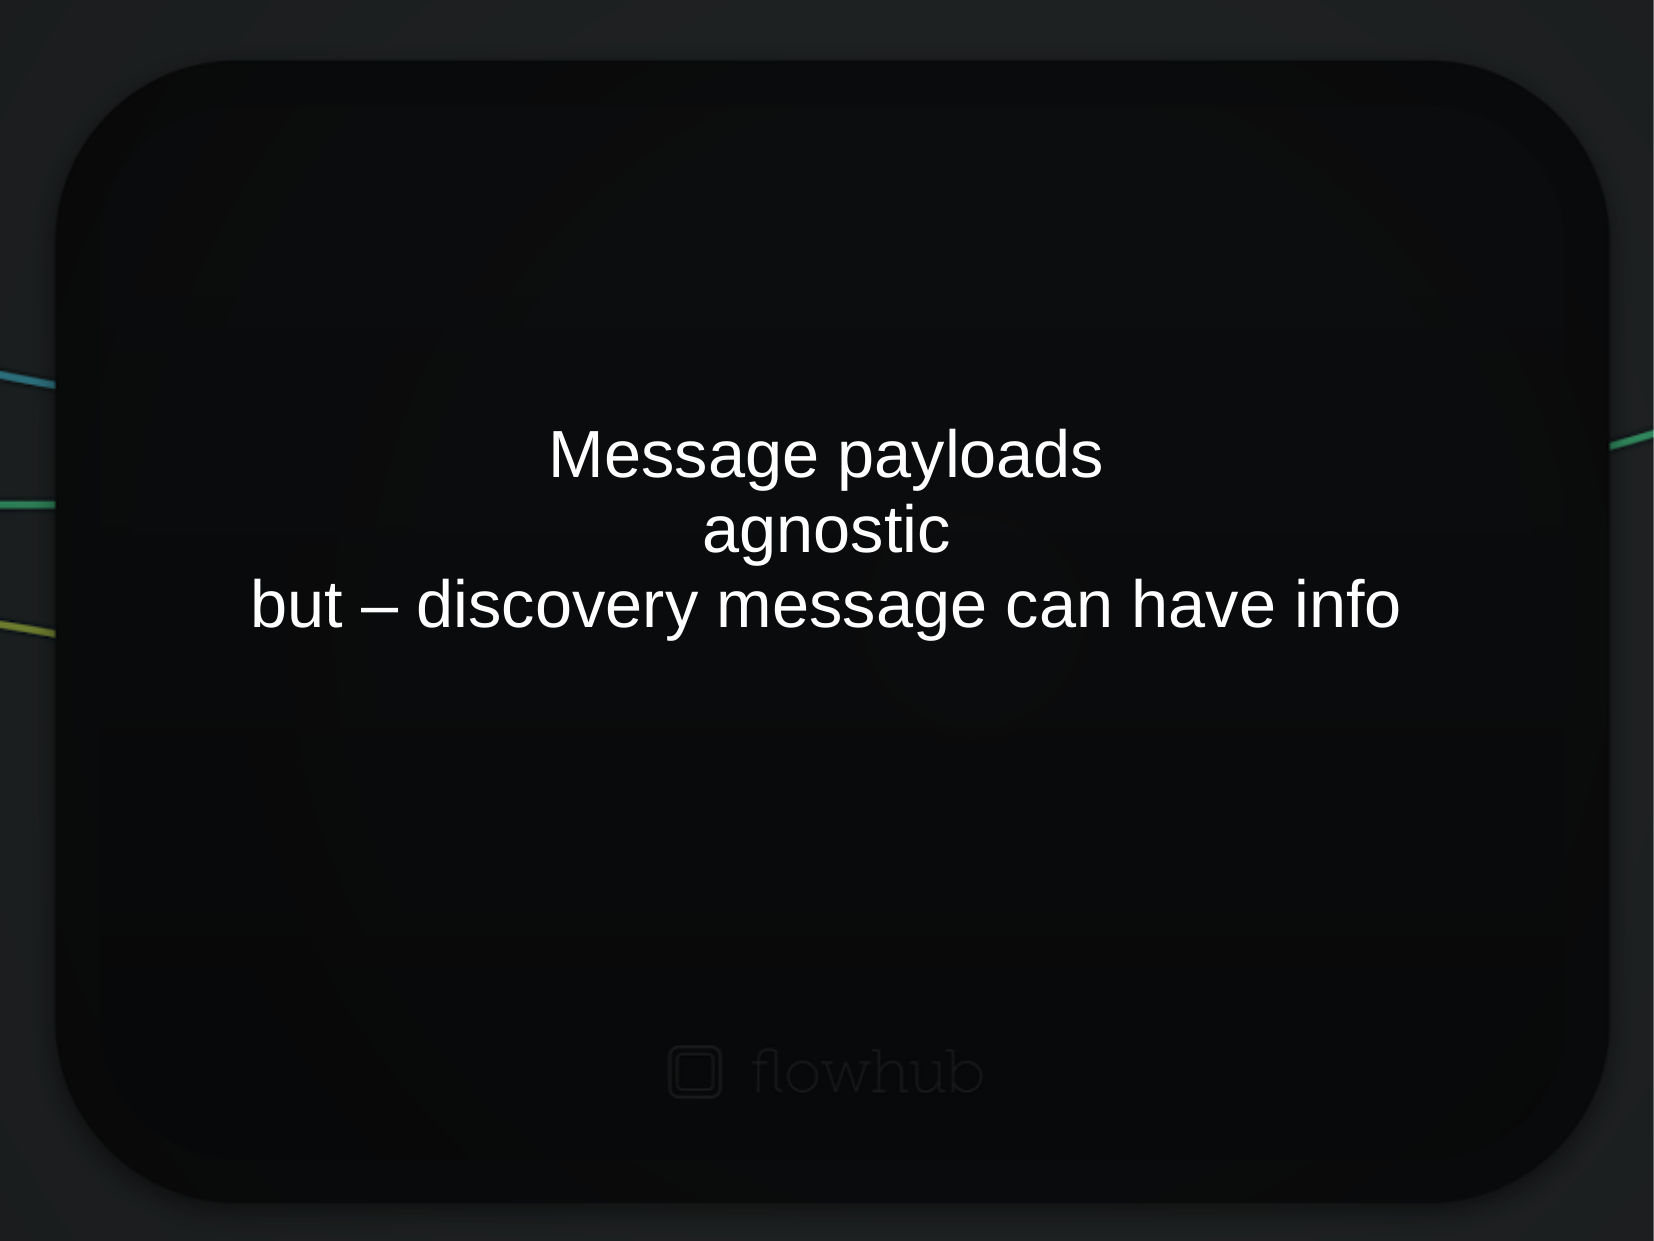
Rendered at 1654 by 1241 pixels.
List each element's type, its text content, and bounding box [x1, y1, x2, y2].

picture [0, 0, 1654, 1241]
subtitle Message payloads agnostic but – discovery message can have info [82, 49, 1571, 1010]
